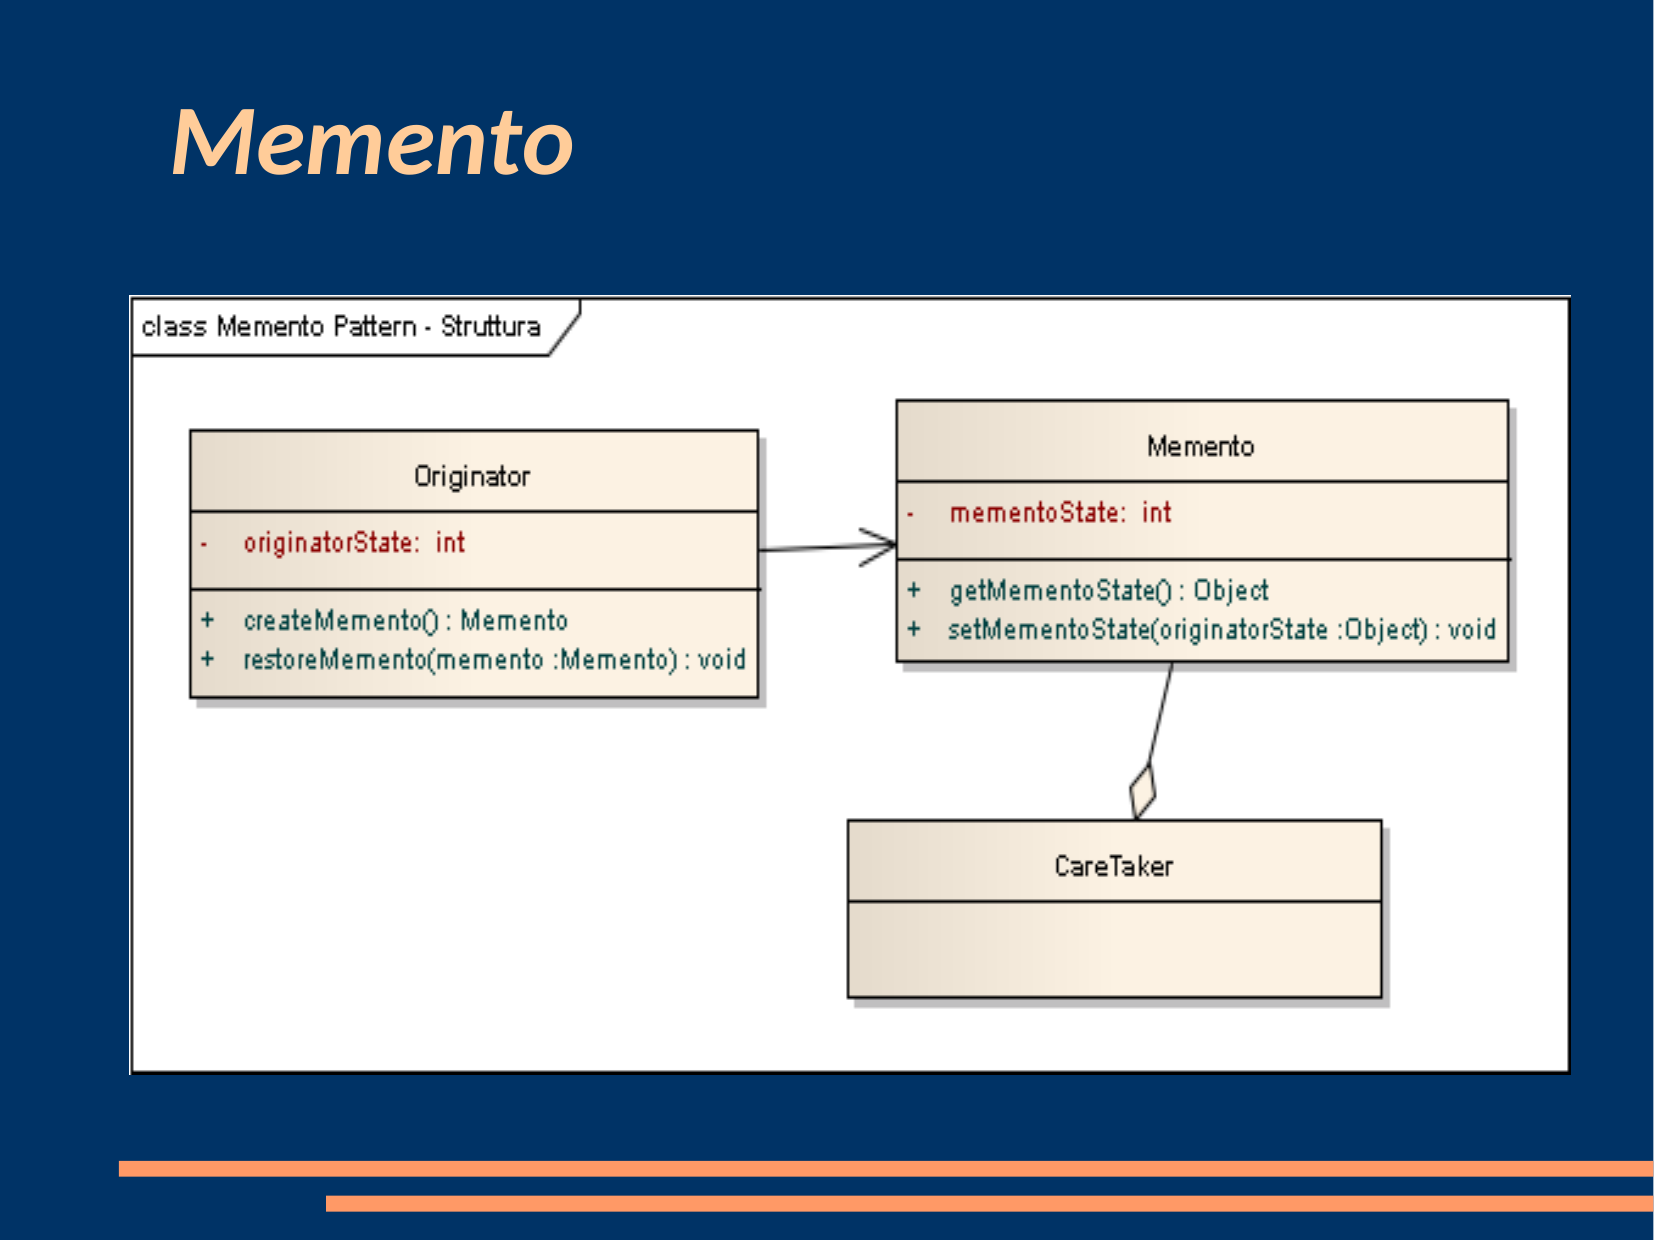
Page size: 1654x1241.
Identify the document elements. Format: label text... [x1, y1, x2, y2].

picture [129, 295, 1571, 1075]
title Memento [121, 46, 1534, 254]
